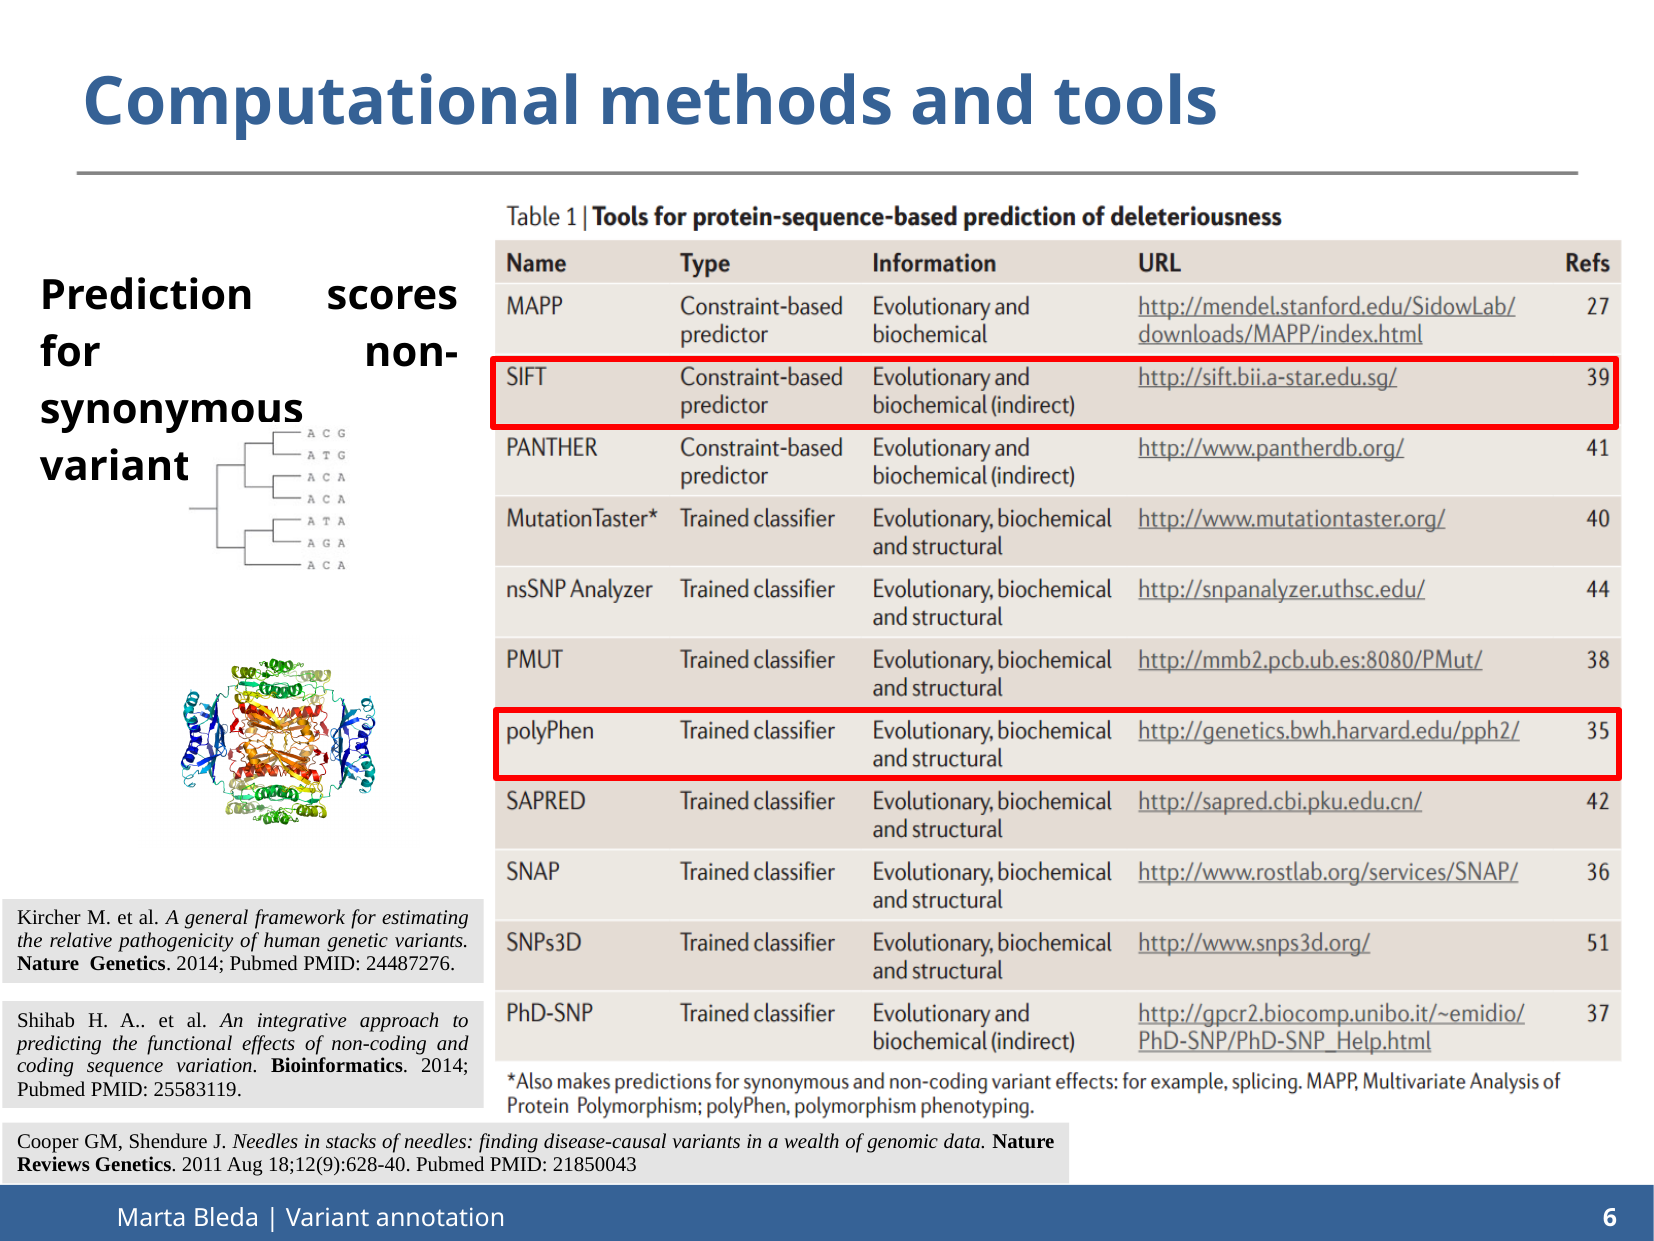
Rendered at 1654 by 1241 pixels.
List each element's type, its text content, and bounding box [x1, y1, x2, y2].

picture [492, 202, 1628, 1121]
title Computational methods and tools [82, 49, 1571, 148]
text_box Cooper GM, Shendure J. Needles in stacks of needles: finding disease-causal variants in a wealth of genomic data. Nature Reviews Genetics. 2011 Aug 18;12(9):628-40. Pubmed PMID: 21850043 [2, 1122, 1070, 1184]
text_box Shihab H. A.. et al. An integrative approach to predicting the functional effects of non-coding and coding sequence variation. Bioinformatics. 2014; Pubmed PMID: 25583119. [2, 1001, 484, 1108]
text_box Kircher M. et al. A general framework for estimating the relative pathogenicity of human genetic variants. Nature Genetics. 2014; Pubmed PMID: 24487276. [2, 899, 484, 983]
picture [496, 362, 1613, 424]
picture [74, 170, 1580, 175]
picture [138, 635, 420, 848]
text_box Prediction scores for non-synonymous variants [25, 257, 474, 417]
picture [188, 422, 359, 578]
